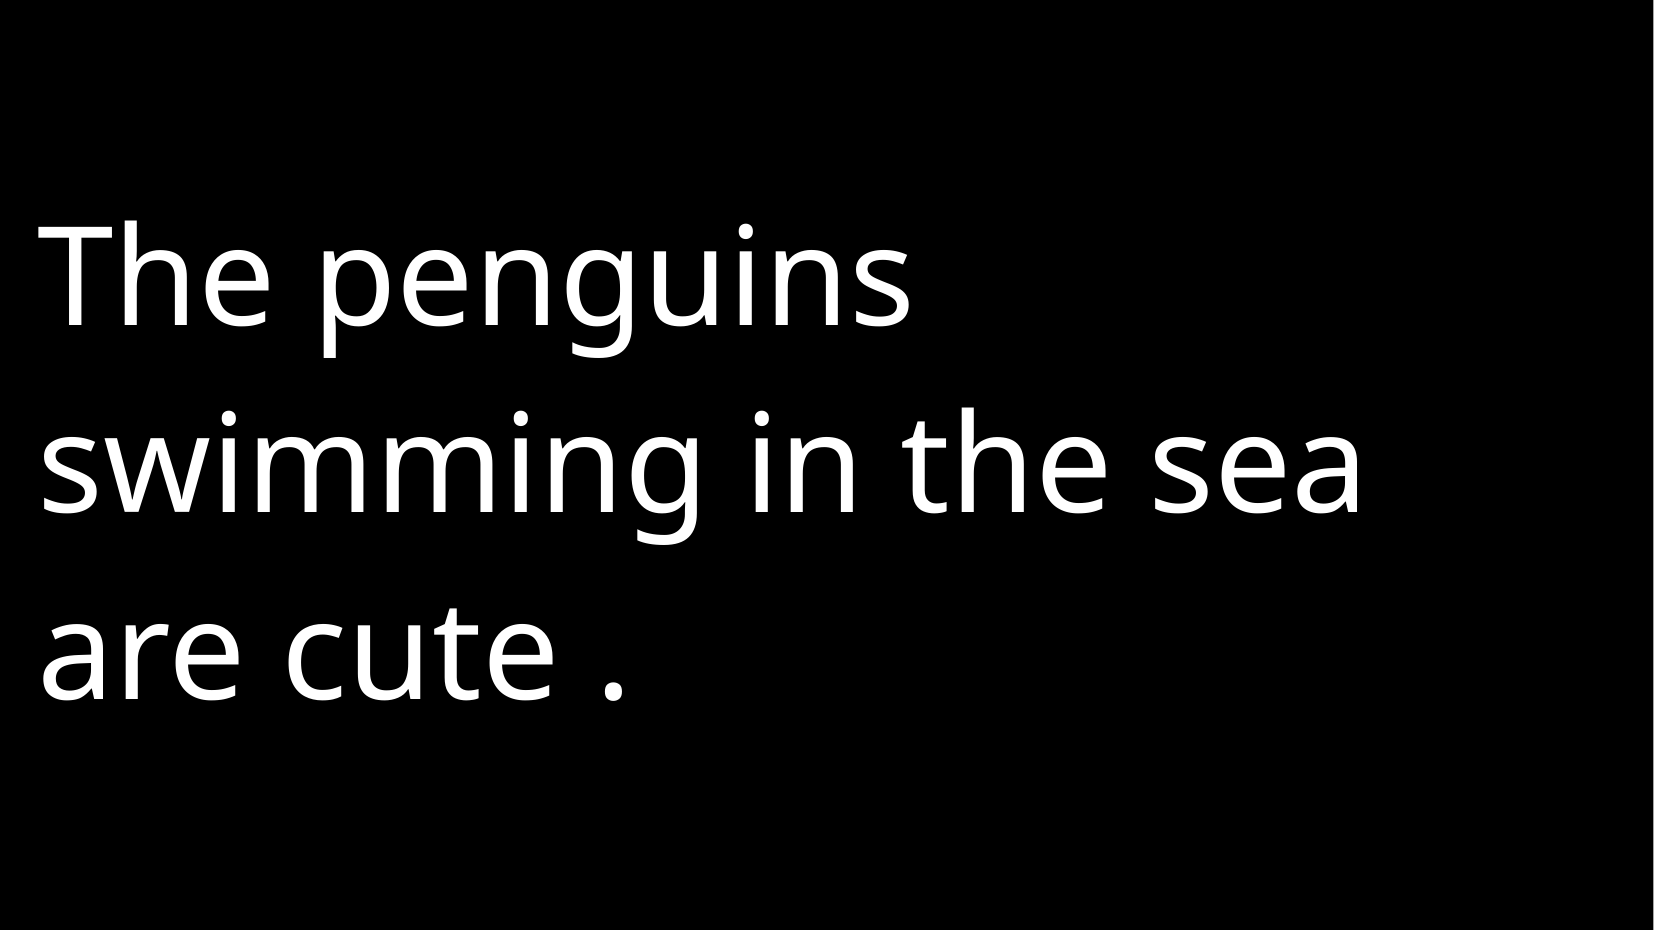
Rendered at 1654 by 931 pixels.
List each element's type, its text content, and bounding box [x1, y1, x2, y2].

title The penguins swimming in the sea are cute . [37, 19, 1612, 900]
